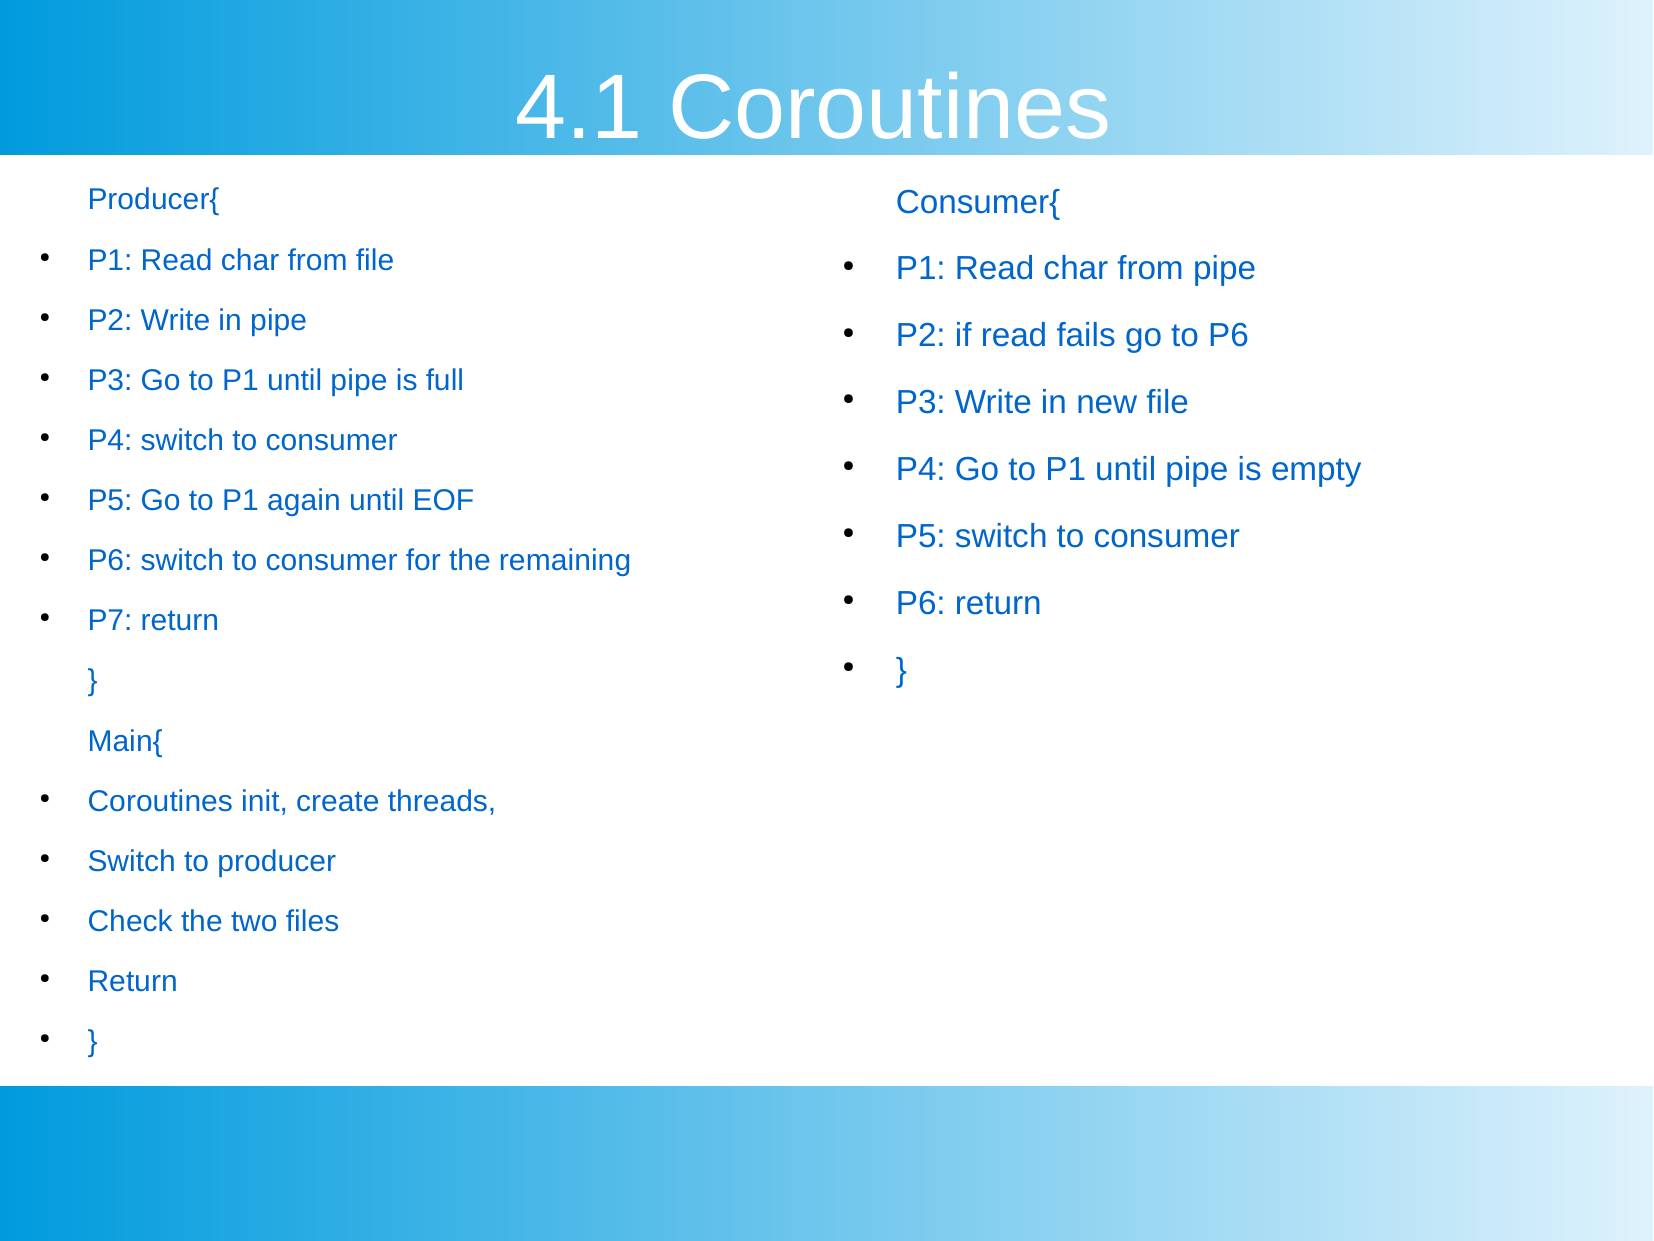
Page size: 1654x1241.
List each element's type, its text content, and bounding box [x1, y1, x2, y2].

list Producer{ P1: Read char from file P2: Write in pipe P3: Go to P1 until pipe is full P4: switch to consumer P5: Go to P1 again until EOF P6: switch to consumer for the remaining P7: return } Main{ Coroutines init, create threads, Switch to producer Check the two files Return } [23, 180, 811, 1066]
list Consumer{ P1: Read char from pipe P2: if read fails go to P6 P3: Write in new file P4: Go to P1 until pipe is empty P5: switch to consumer P6: return } [825, 180, 1636, 1066]
text_box 4.1 Coroutines [82, 49, 1571, 154]
